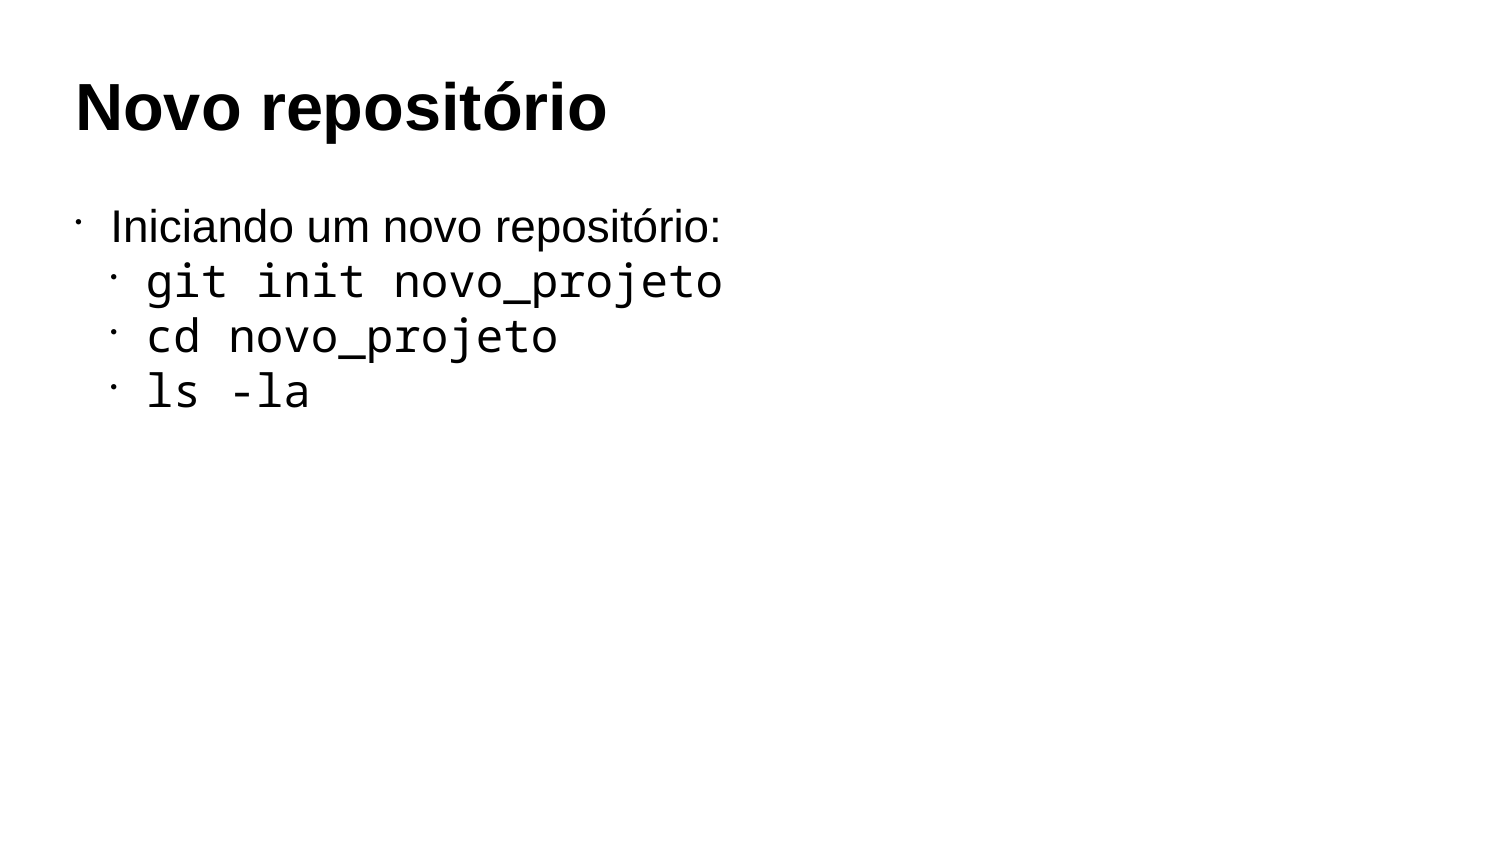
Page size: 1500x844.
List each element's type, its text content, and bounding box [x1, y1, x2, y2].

text_box Iniciando um novo repositório: git init novo_projeto cd novo_projeto ls -la [75, 196, 1425, 808]
text_box Novo repositório [75, 33, 1425, 175]
